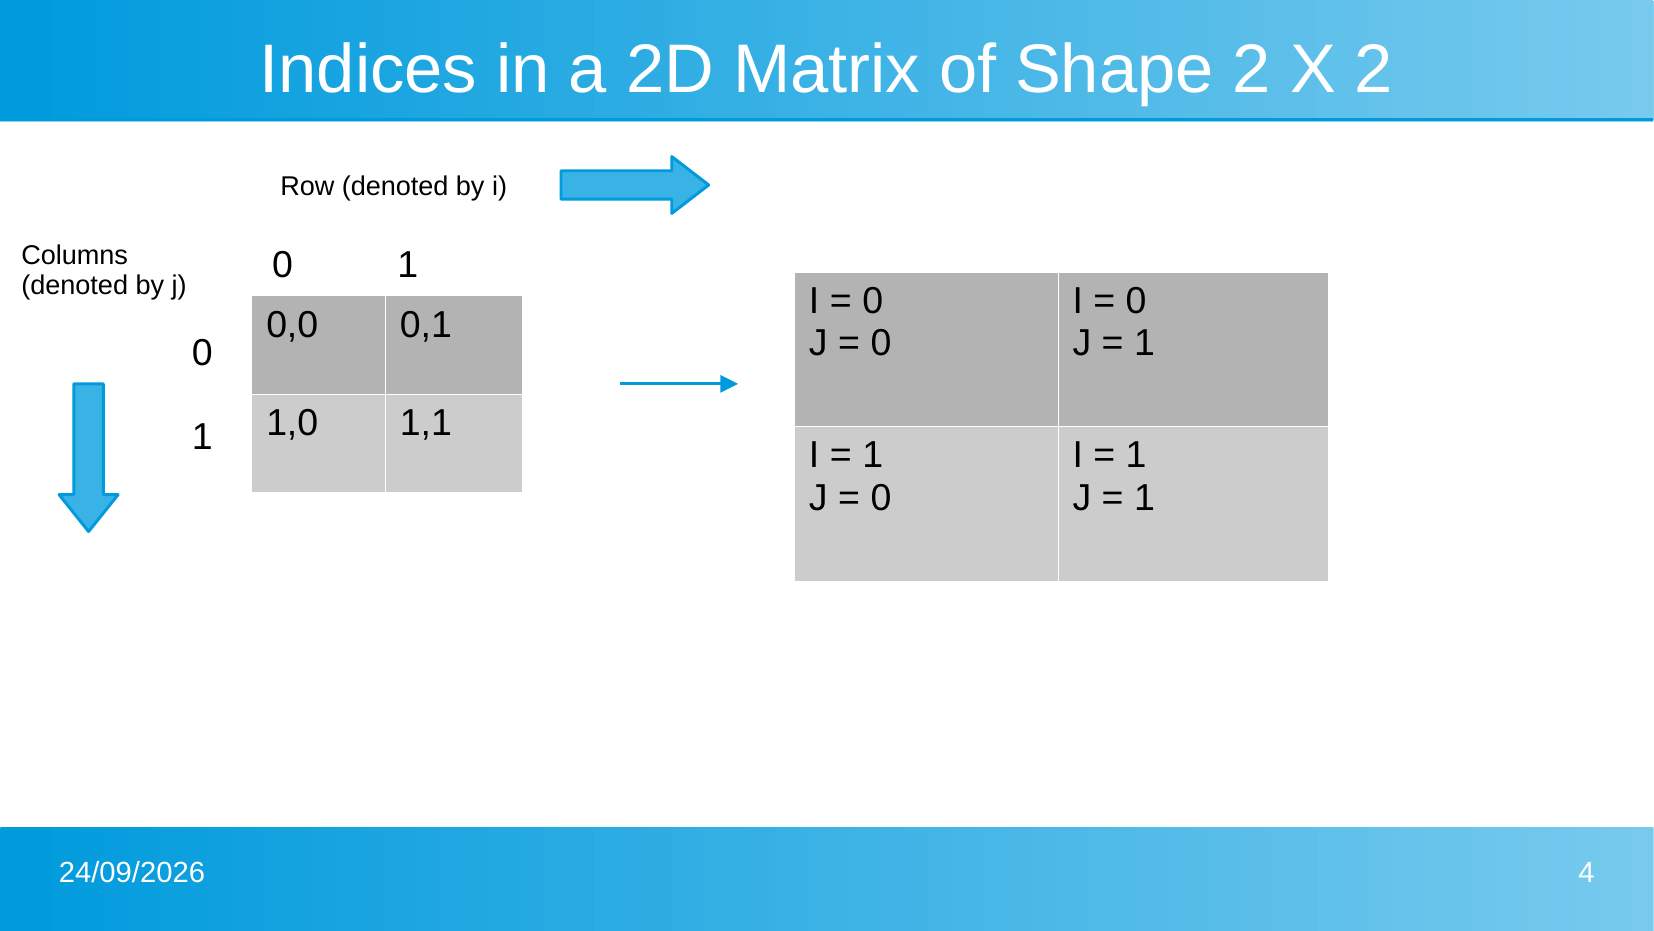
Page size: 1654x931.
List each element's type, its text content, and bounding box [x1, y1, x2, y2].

text_box Row (denoted by i) [265, 163, 614, 214]
table_cell I = 1 J = 0 [795, 427, 1058, 581]
text_box 0 1 [236, 235, 650, 293]
table_header I = 0 J = 0 [795, 273, 1058, 426]
table_header 0,0 [252, 296, 385, 394]
text_box 0 1 [177, 324, 237, 549]
text_box [59, 383, 119, 532]
table_cell I = 1 J = 1 [1059, 427, 1328, 581]
table_header 0,1 [386, 296, 522, 394]
title Indices in a 2D Matrix of Shape 2 X 2 [59, 29, 1595, 108]
text_box [561, 156, 709, 214]
table_cell 1,1 [386, 395, 522, 492]
table_header I = 0 J = 1 [1059, 273, 1328, 426]
text_box Columns (denoted by j) [6, 232, 207, 374]
table_cell 1,0 [252, 395, 385, 492]
